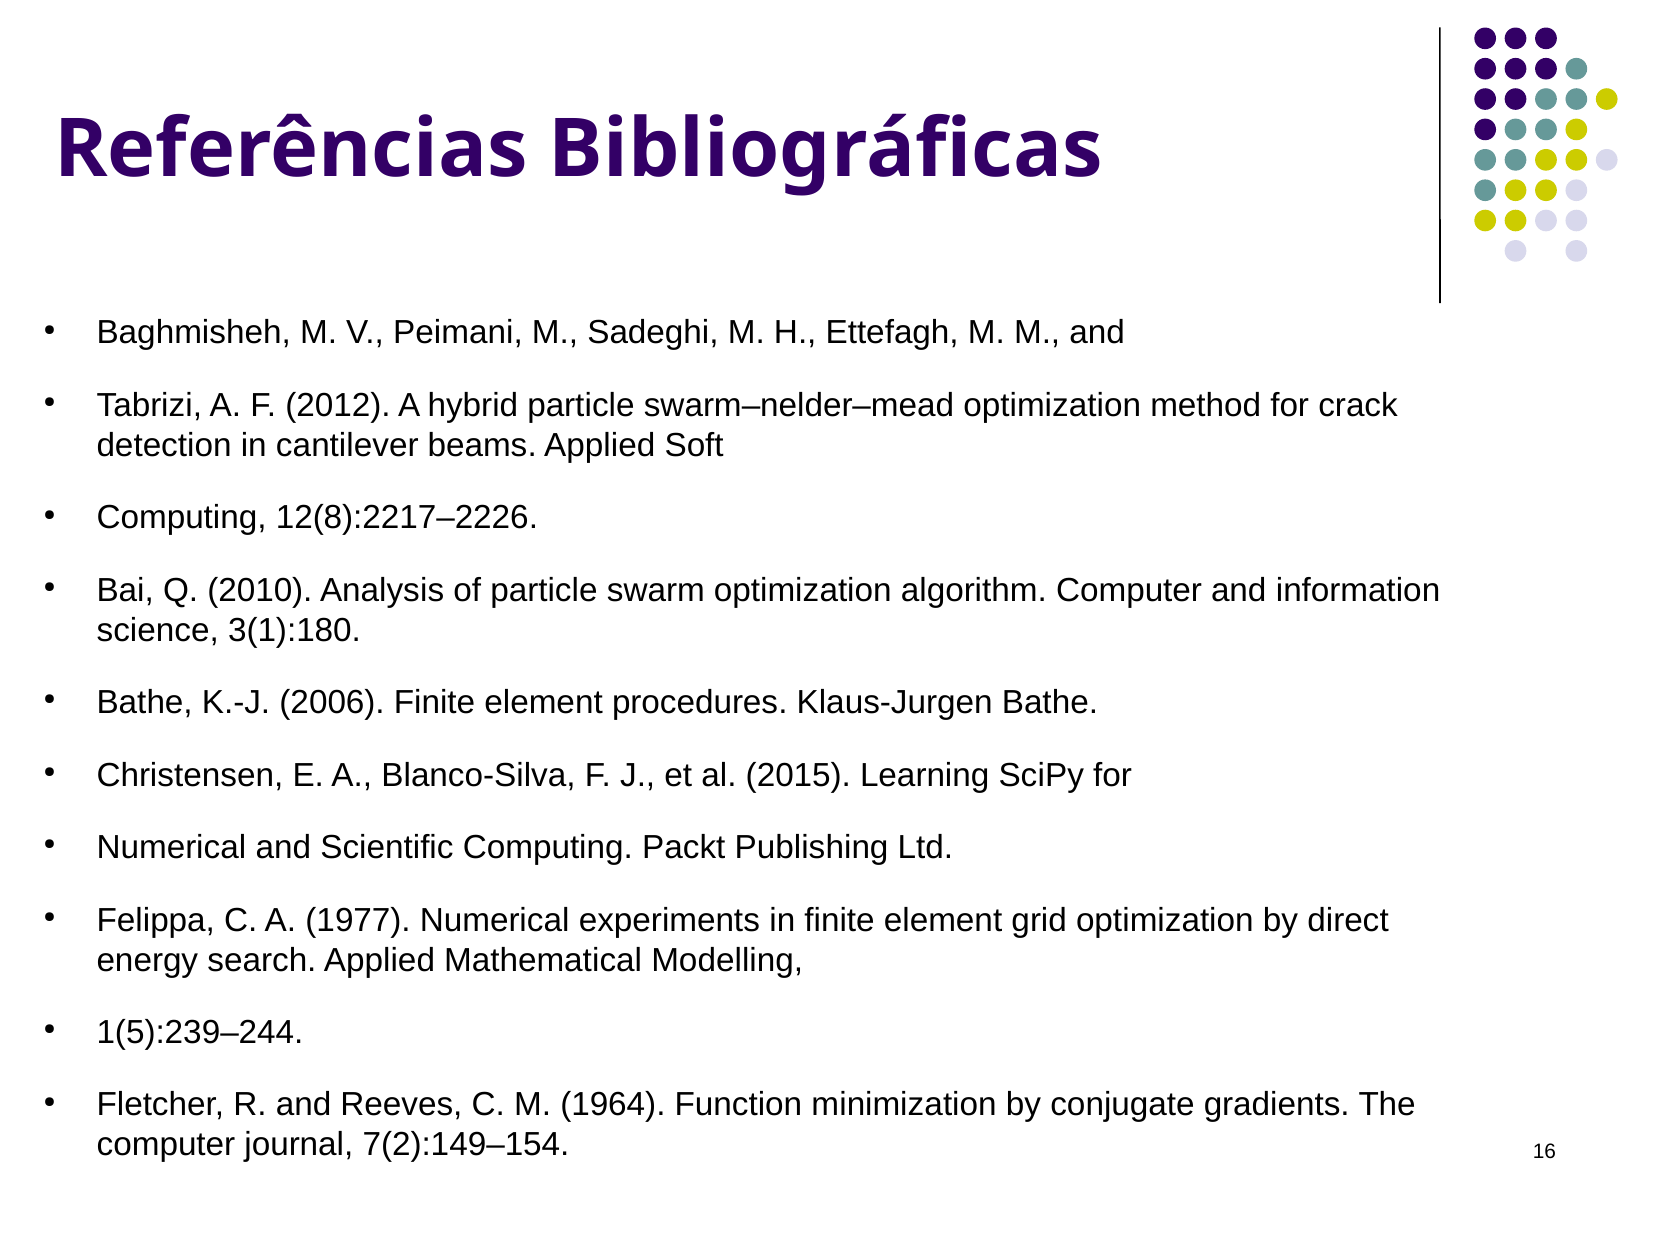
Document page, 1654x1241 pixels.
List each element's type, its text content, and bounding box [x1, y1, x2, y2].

list Baghmisheh, M. V., Peimani, M., Sadeghi, M. H., Ettefagh, M. M., and Tabrizi, A. F. (2012). A hybrid particle swarm–nelder–mead optimization method for crack detection in cantilever beams. Applied Soft Computing, 12(8):2217–2226. Bai, Q. (2010). Analysis of particle swarm optimization algorithm. Computer and information science, 3(1):180. Bathe, K.-J. (2006). Finite element procedures. Klaus-Jurgen Bathe. Christensen, E. A., Blanco-Silva, F. J., et al. (2015). Learning SciPy for Numerical and Scientific Computing. Packt Publishing Ltd. Felippa, C. A. (1977). Numerical experiments in finite element grid optimization by direct energy search. Applied Mathematical Modelling, 1(5):239–244. Fletcher, R. and Reeves, C. M. (1964). Function minimization by conjugate gradients. The computer journal, 7(2):149–154. [10, 303, 1499, 1181]
title Referências Bibliográficas [39, 35, 1404, 200]
slide_number <número> [1185, 1129, 1571, 1213]
